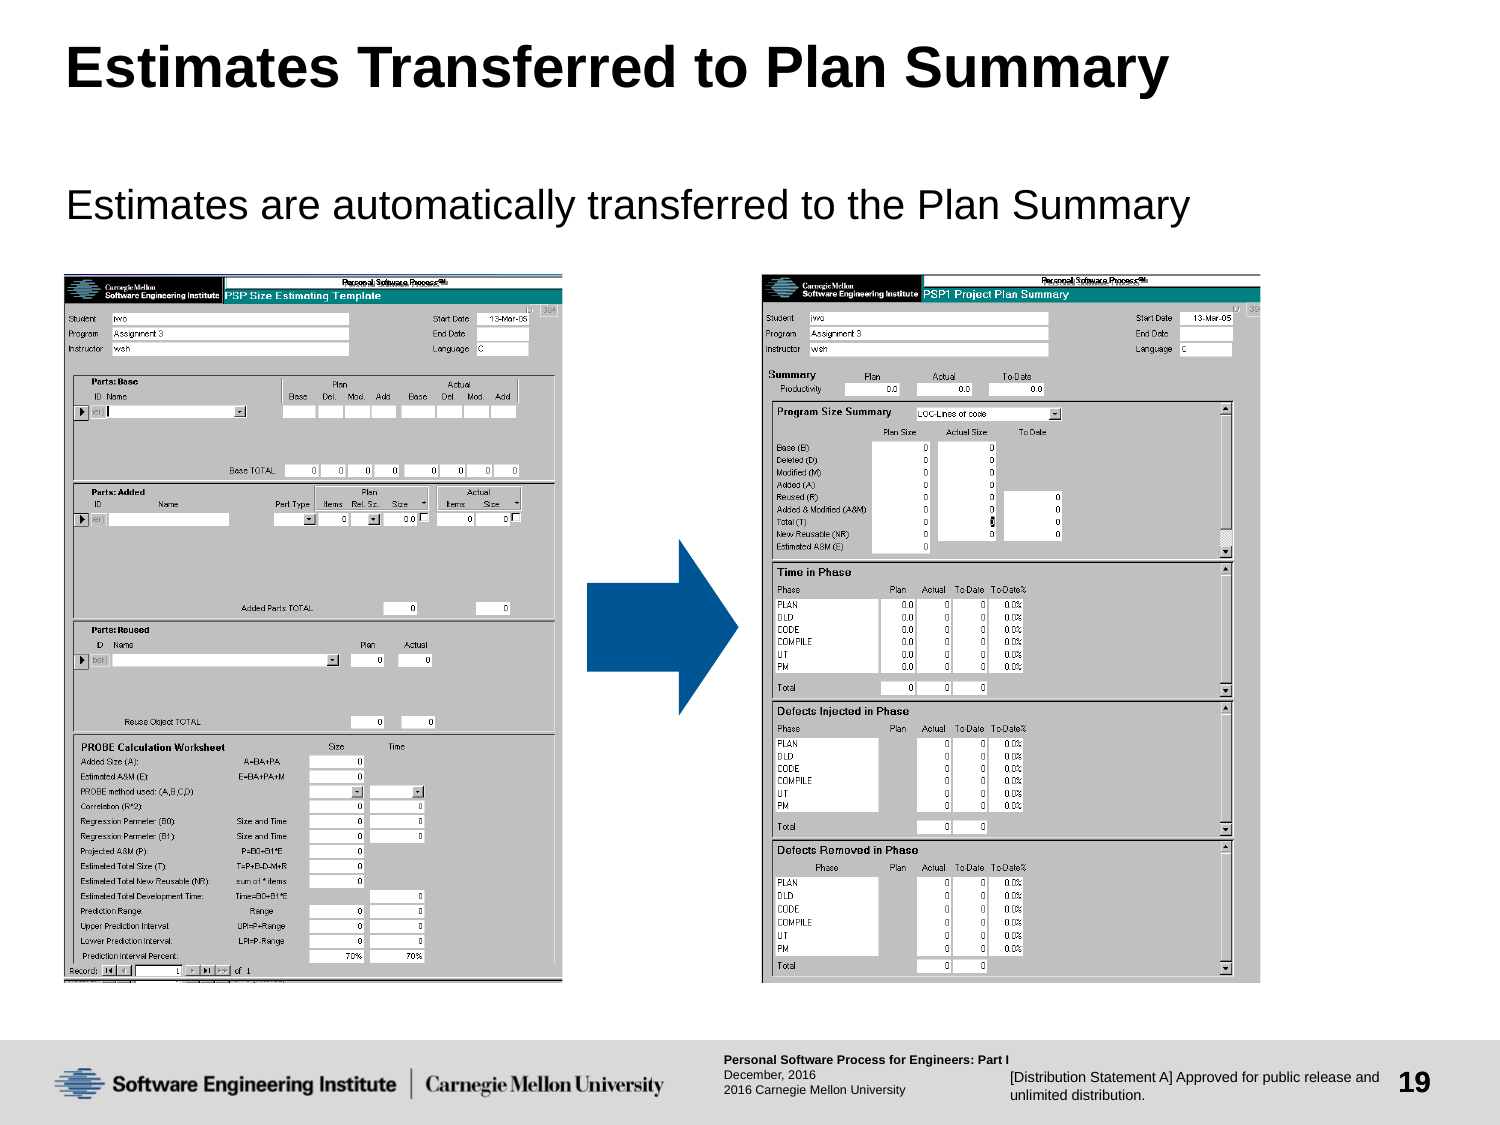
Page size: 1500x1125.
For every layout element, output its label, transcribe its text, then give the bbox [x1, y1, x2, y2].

picture [63, 274, 563, 983]
text_box [587, 538, 739, 716]
list Estimates are automatically transferred to the Plan Summary [65, 177, 1431, 1000]
title Estimates Transferred to Plan Summary [65, 37, 1313, 148]
picture [46, 1061, 673, 1104]
picture [761, 274, 1261, 983]
